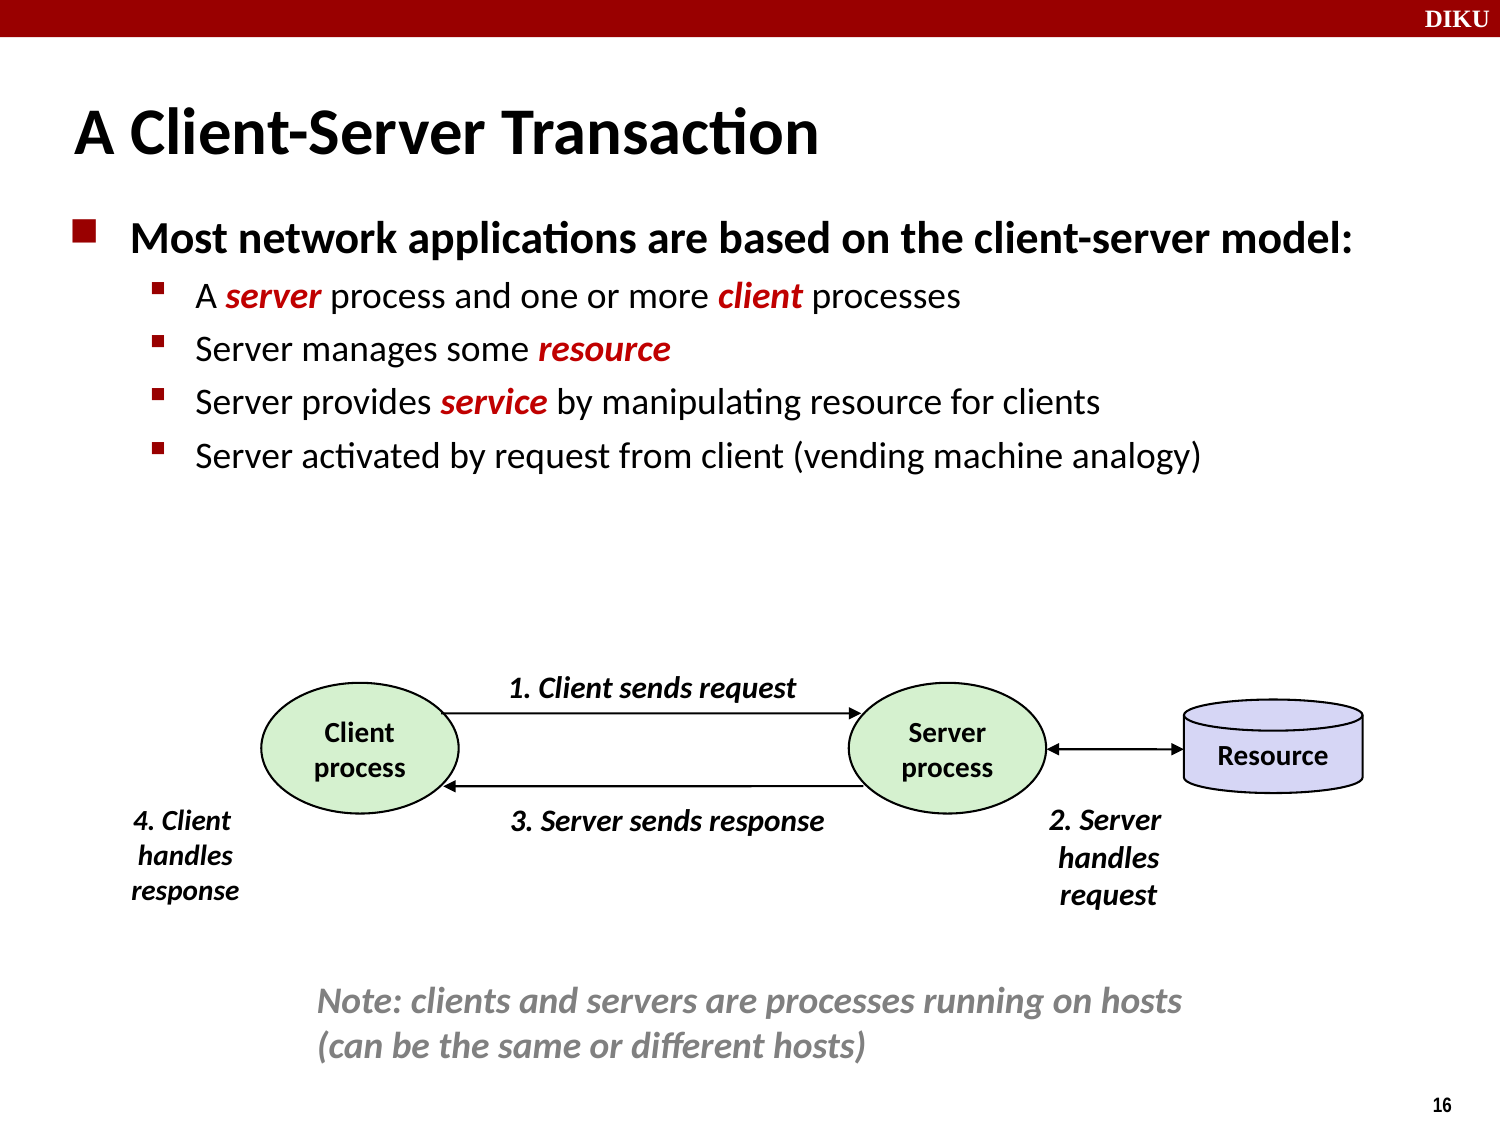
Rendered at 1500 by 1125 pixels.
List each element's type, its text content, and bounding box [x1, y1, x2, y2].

text_box Client process [261, 682, 459, 814]
title A Client-Server Transaction [59, 80, 1235, 175]
text_box 4. Client handles response [116, 794, 255, 914]
text_box 1. Client sends request [492, 659, 812, 712]
text_box 3. Server sends response [495, 792, 840, 845]
text_box Resource [1183, 699, 1363, 794]
text_box 2. Server handles request [1033, 792, 1184, 920]
list Most network applications are based on the client-server model: A server process and one or more client processes Server manages some resource Server provides service by manipulating resource for clients Server activated by request from client (vending machine analogy) [58, 200, 1486, 538]
text_box Note: clients and servers are processes running on hosts (can be the same or different hosts) [302, 968, 1207, 1074]
text_box Server process [848, 682, 1047, 814]
